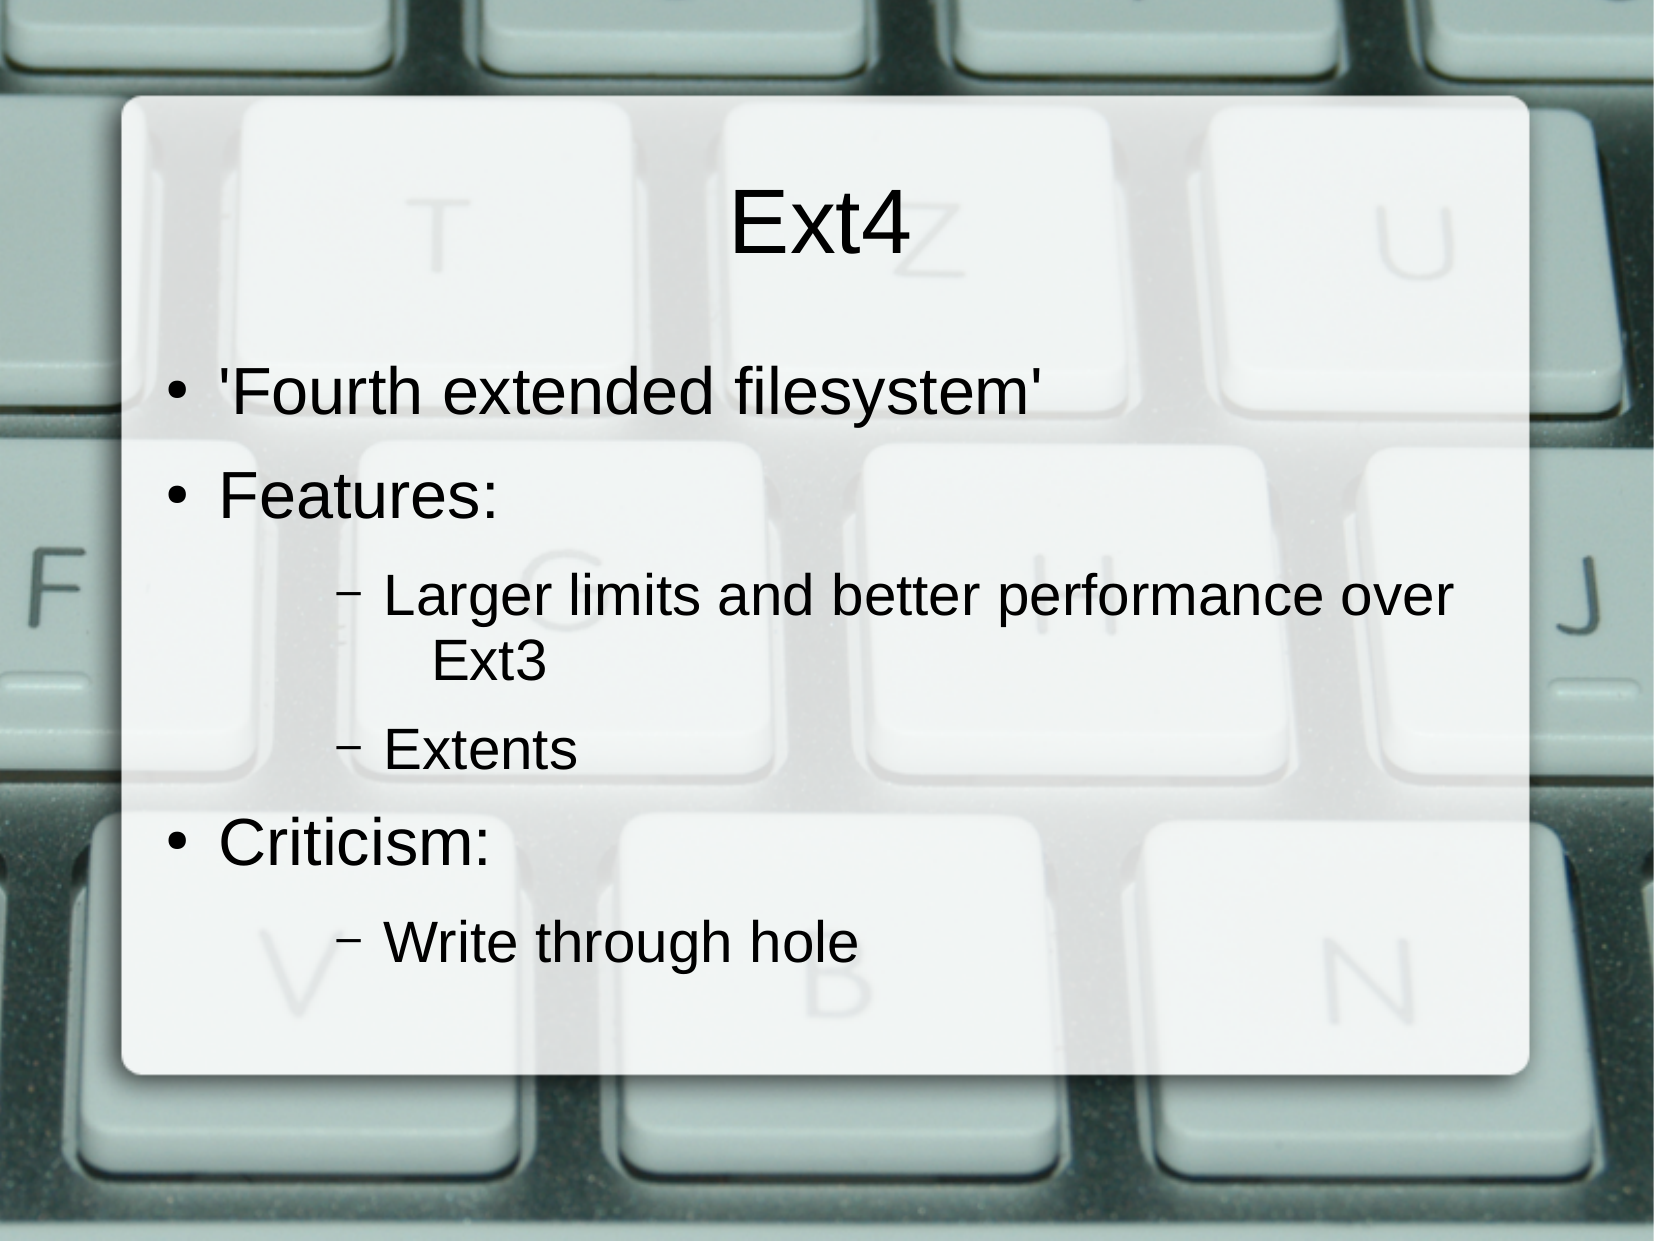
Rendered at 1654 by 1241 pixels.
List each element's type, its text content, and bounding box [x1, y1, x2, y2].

picture [0, 0, 1654, 1241]
title Ext4 [135, 117, 1506, 325]
list 'Fourth extended filesystem' Features: Larger limits and better performance over Ext3 Extents Criticism: Write through hole [147, 354, 1506, 1173]
